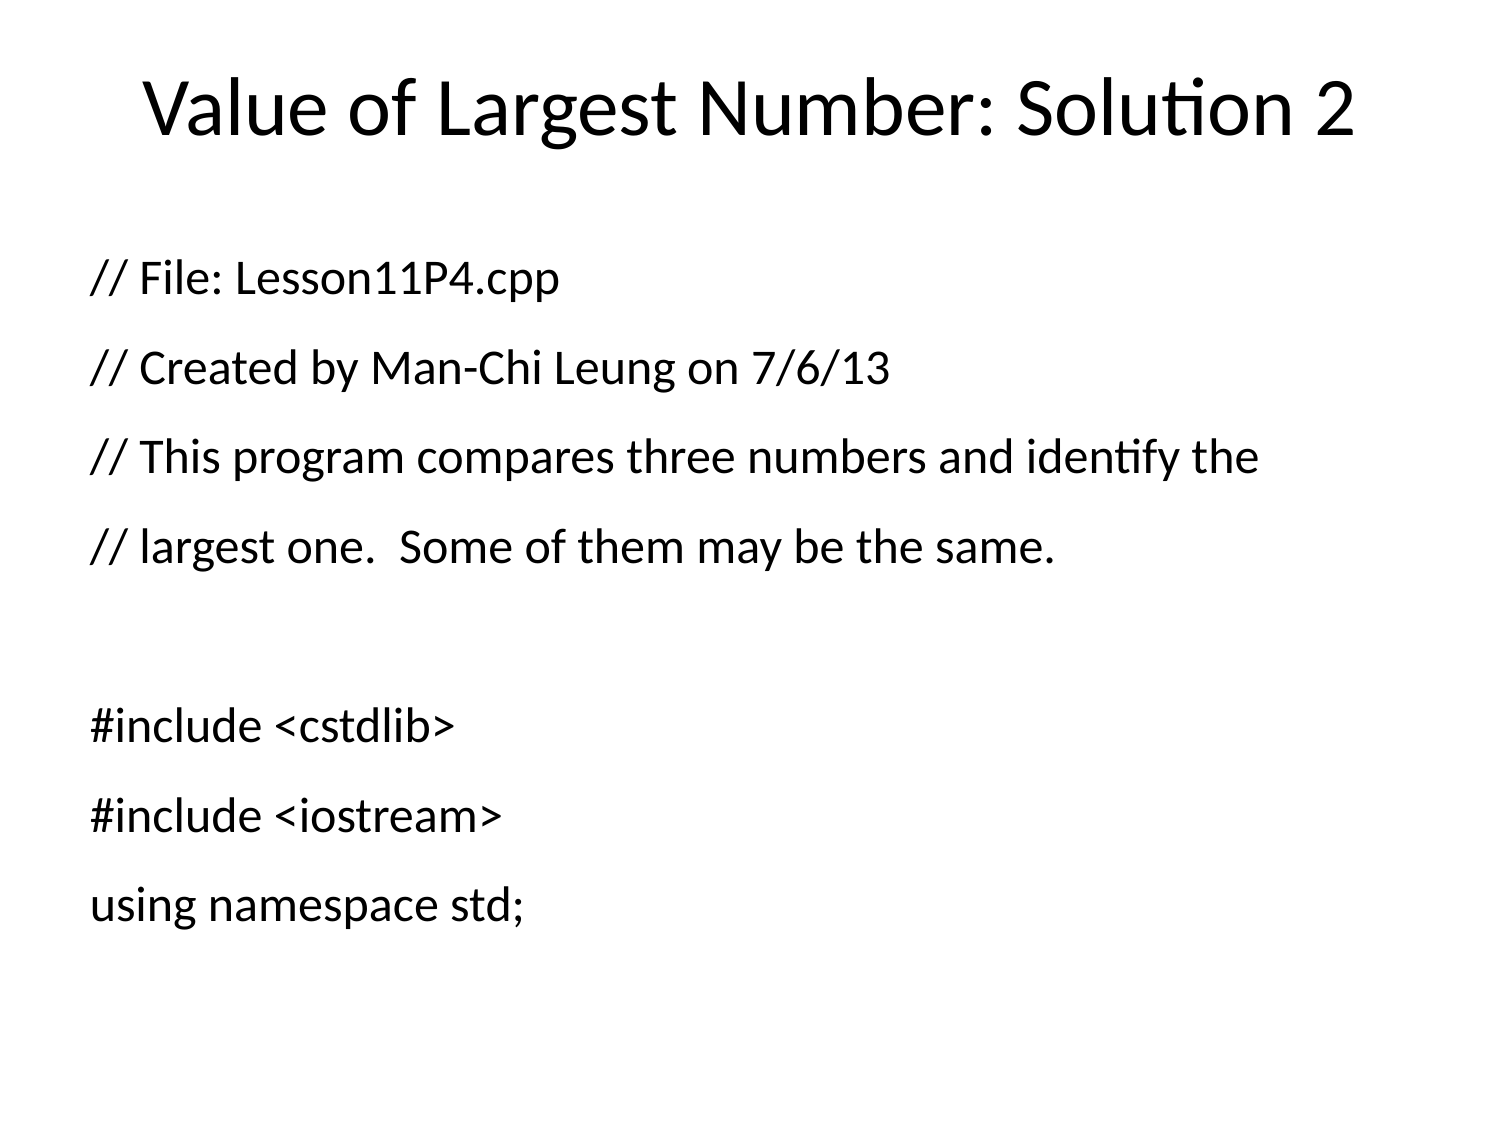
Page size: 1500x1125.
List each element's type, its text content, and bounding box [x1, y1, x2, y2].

title Value of Largest Number: Solution 2 [75, 45, 1425, 233]
list // File: Lesson11P4.cpp // Created by Man-Chi Leung on 7/6/13 // This program compares three numbers and identify the // largest one. Some of them may be the same. #include <cstdlib> #include <iostream> using namespace std; [75, 237, 1450, 1050]
